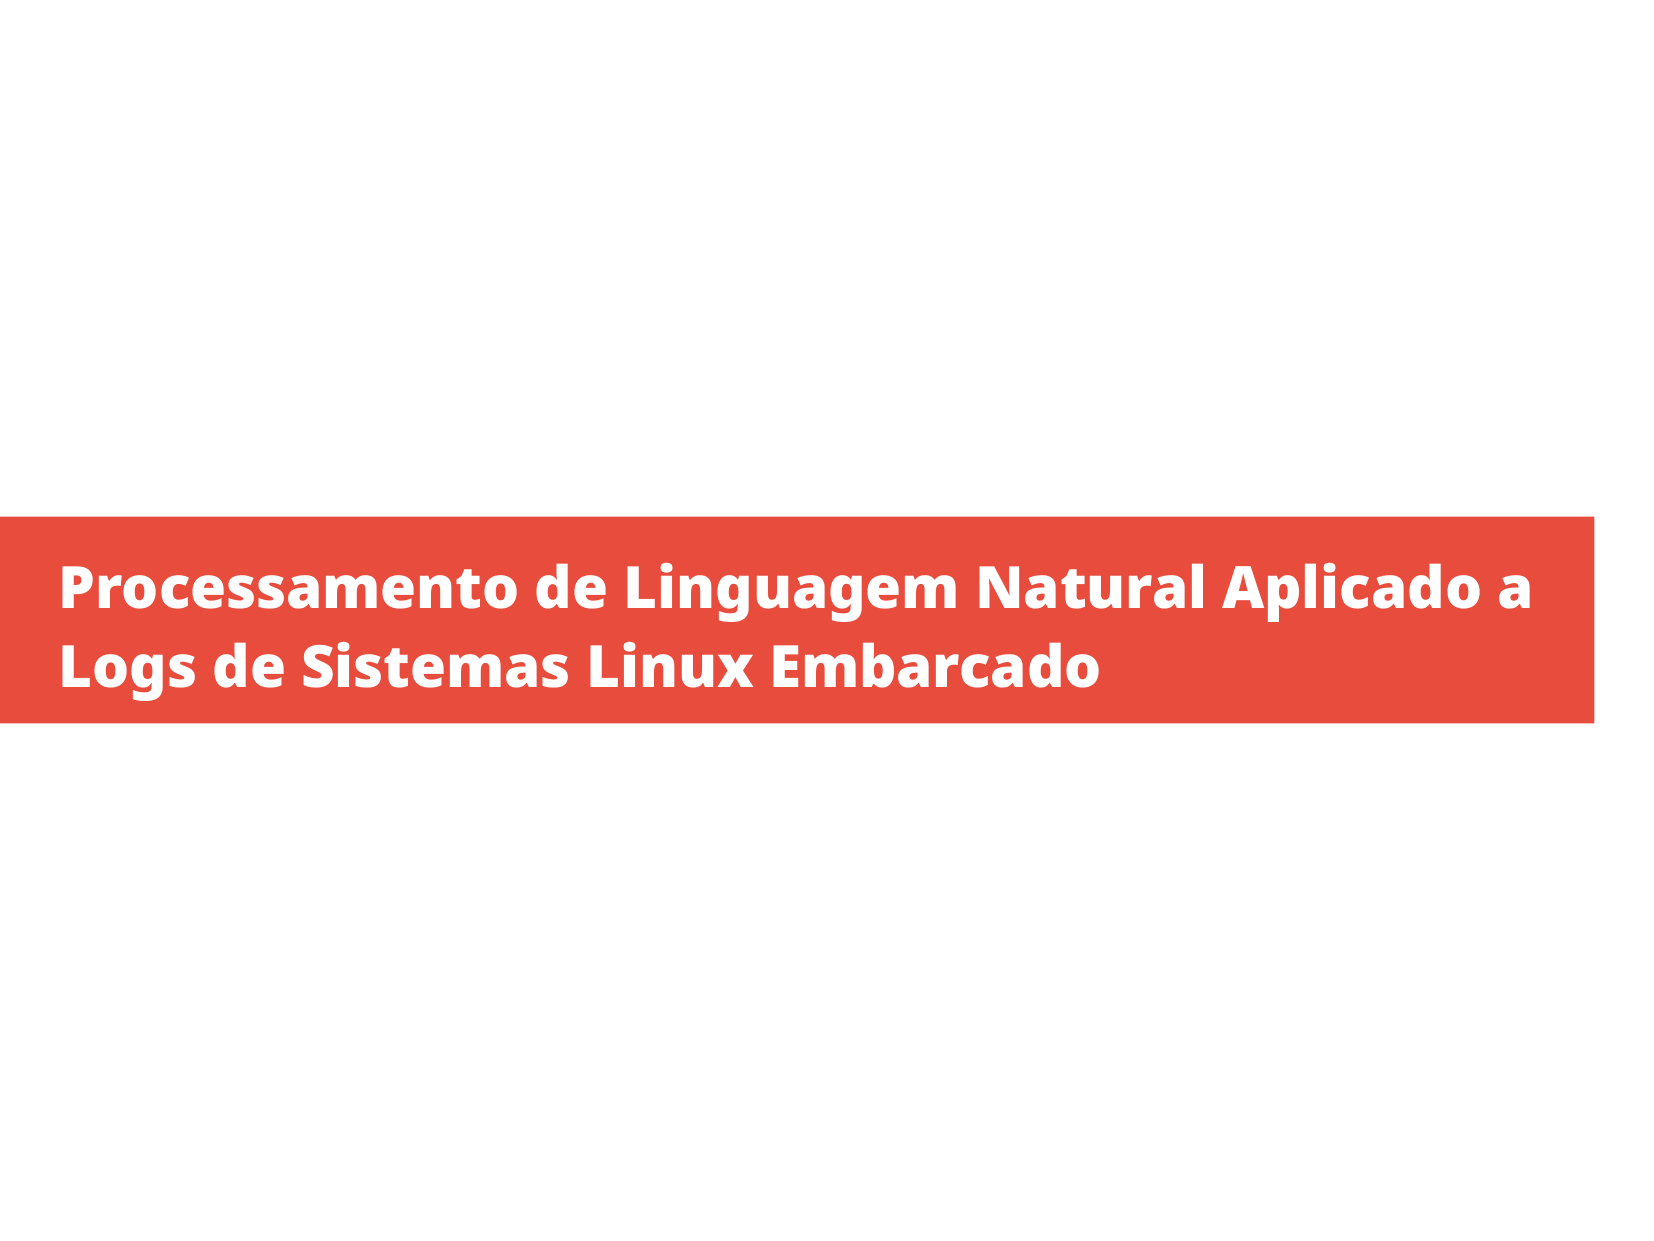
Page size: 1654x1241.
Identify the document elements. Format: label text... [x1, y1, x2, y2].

title Processamento de Linguagem Natural Aplicado a Logs de Sistemas Linux Embarcado [59, 546, 1595, 694]
